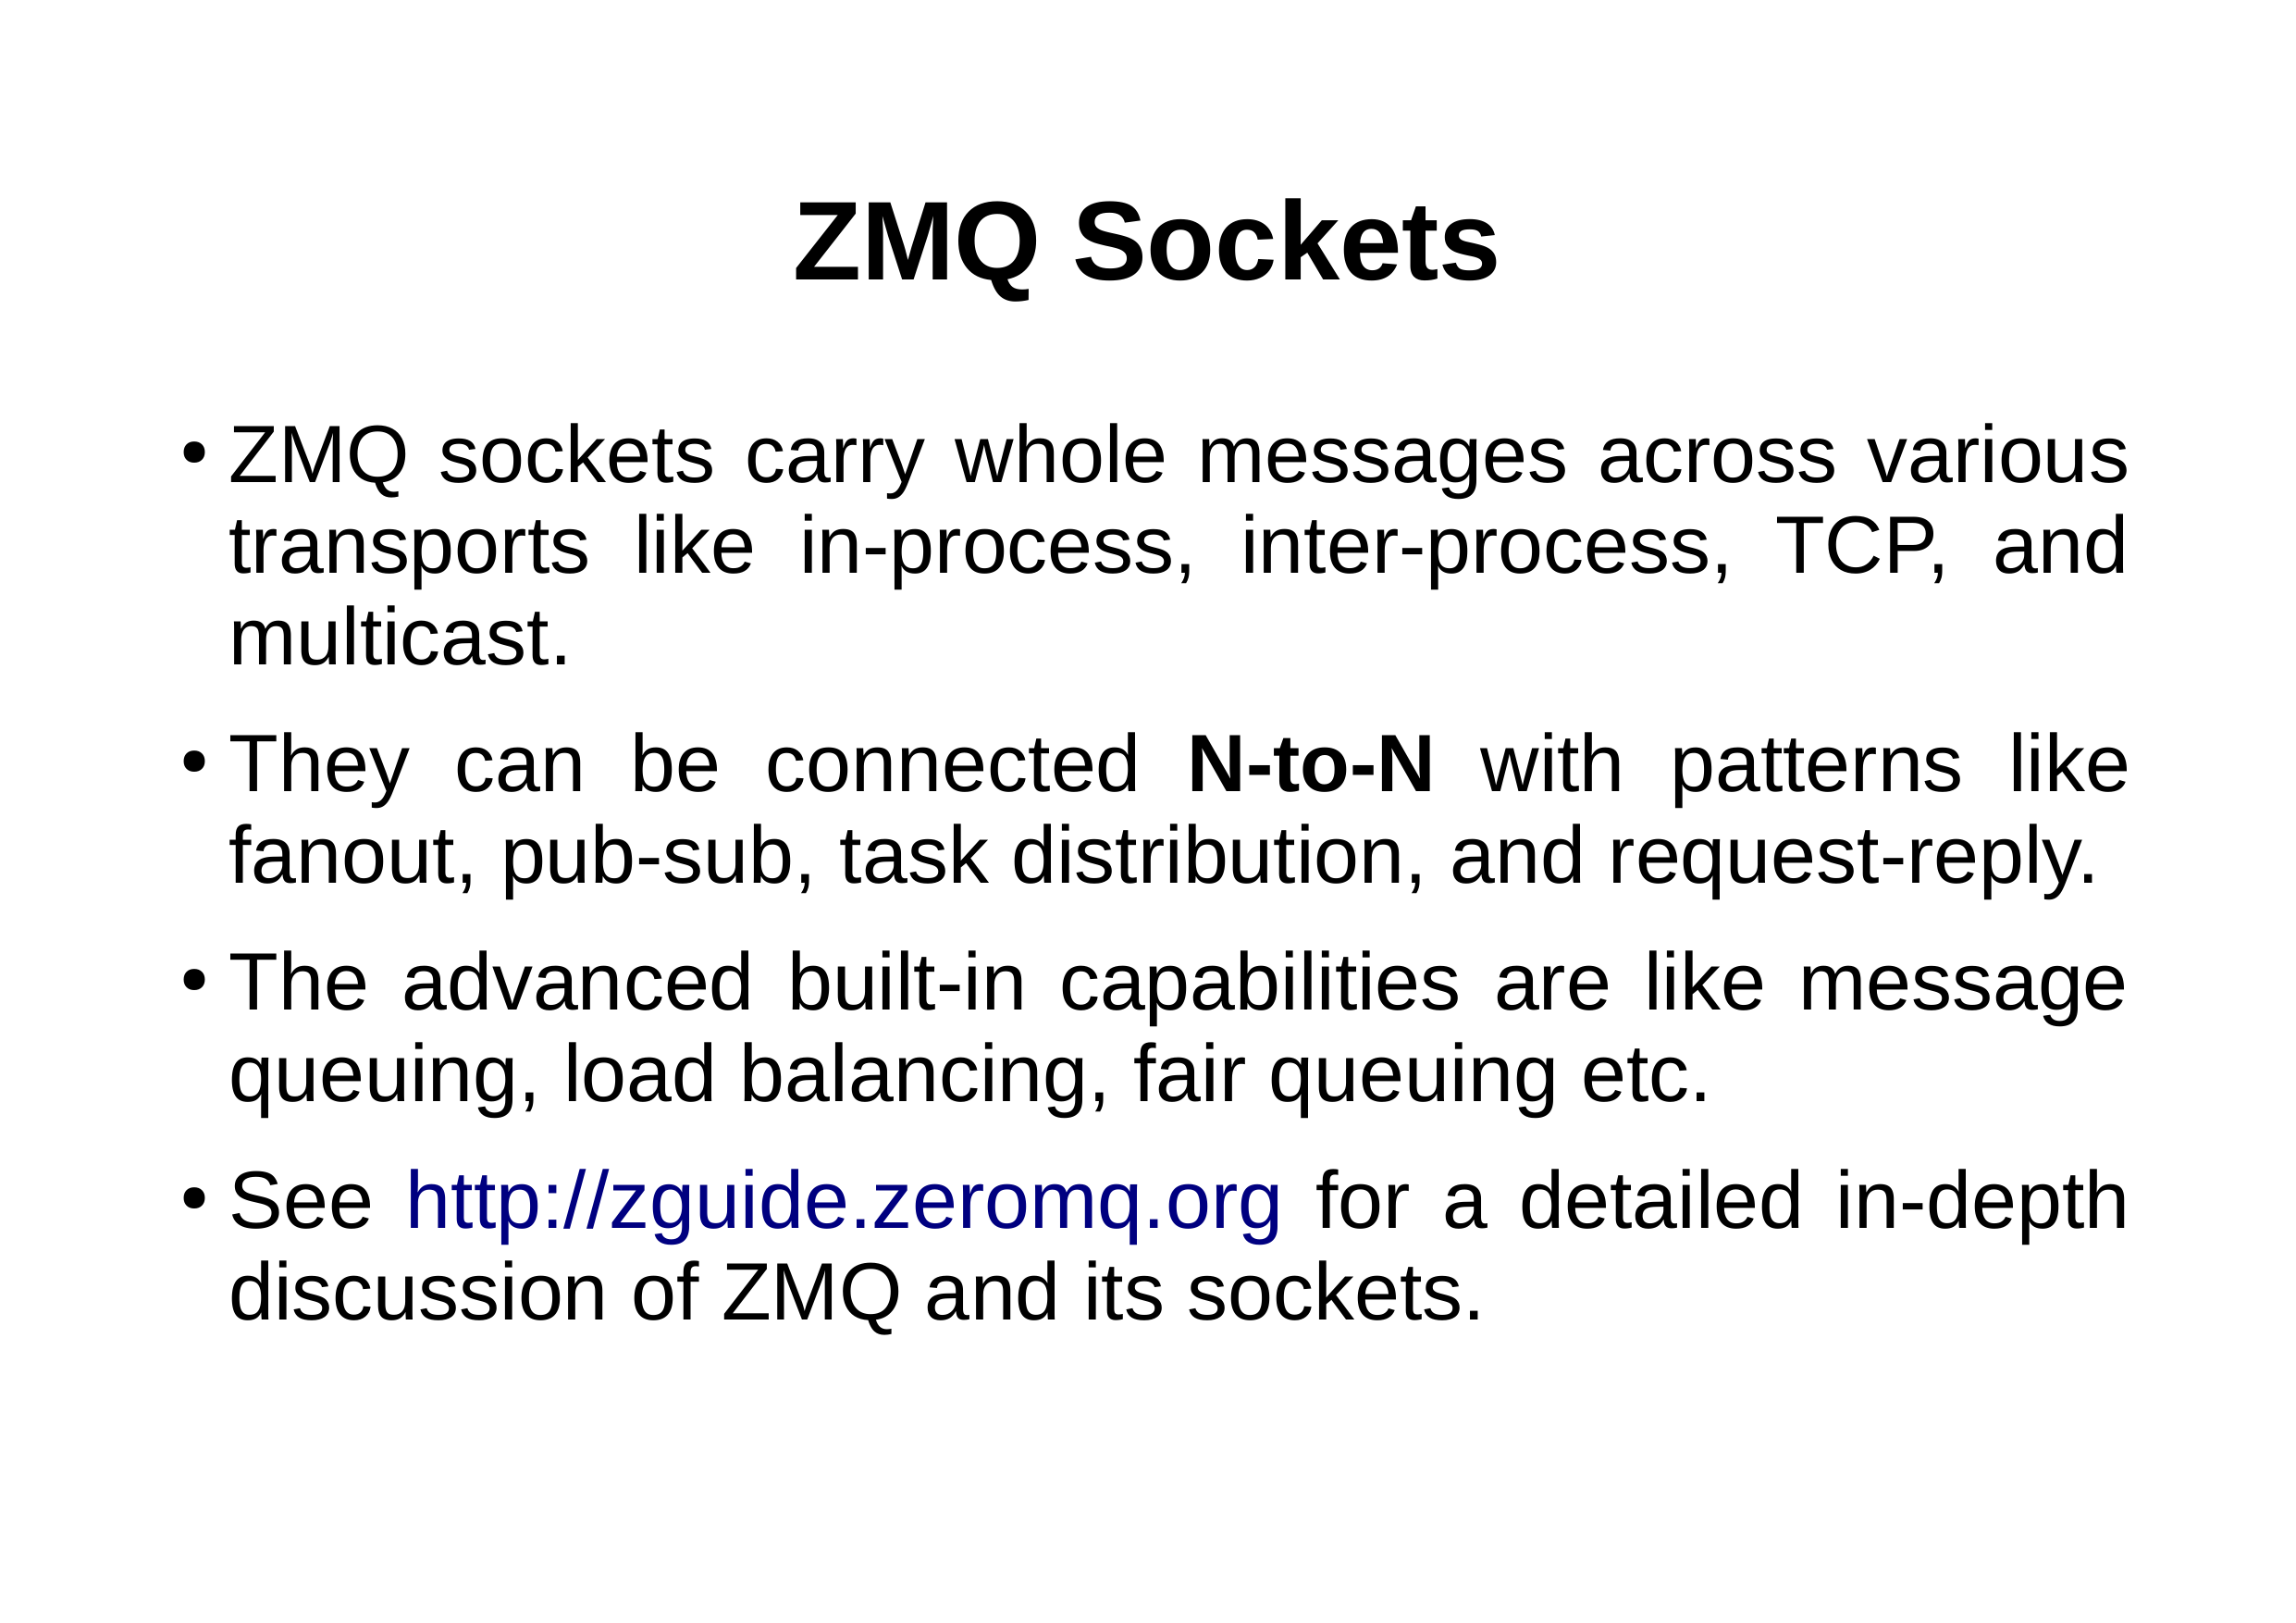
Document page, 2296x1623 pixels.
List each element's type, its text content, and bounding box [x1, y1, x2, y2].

list ZMQ sockets carry whole messages across various transports like in-process, inter-process, TCP, and multicast. They can be connected N-to-N with patterns like fanout, pub-sub, task distribution, and request-reply. The advanced built-in capabilities are like message queuing, load balancing, fair queuing etc. See http://zguide.zeromq.org for a detailed in-depth discussion of ZMQ and its sockets. [163, 408, 2132, 1408]
title ZMQ Sockets [163, 114, 2132, 367]
